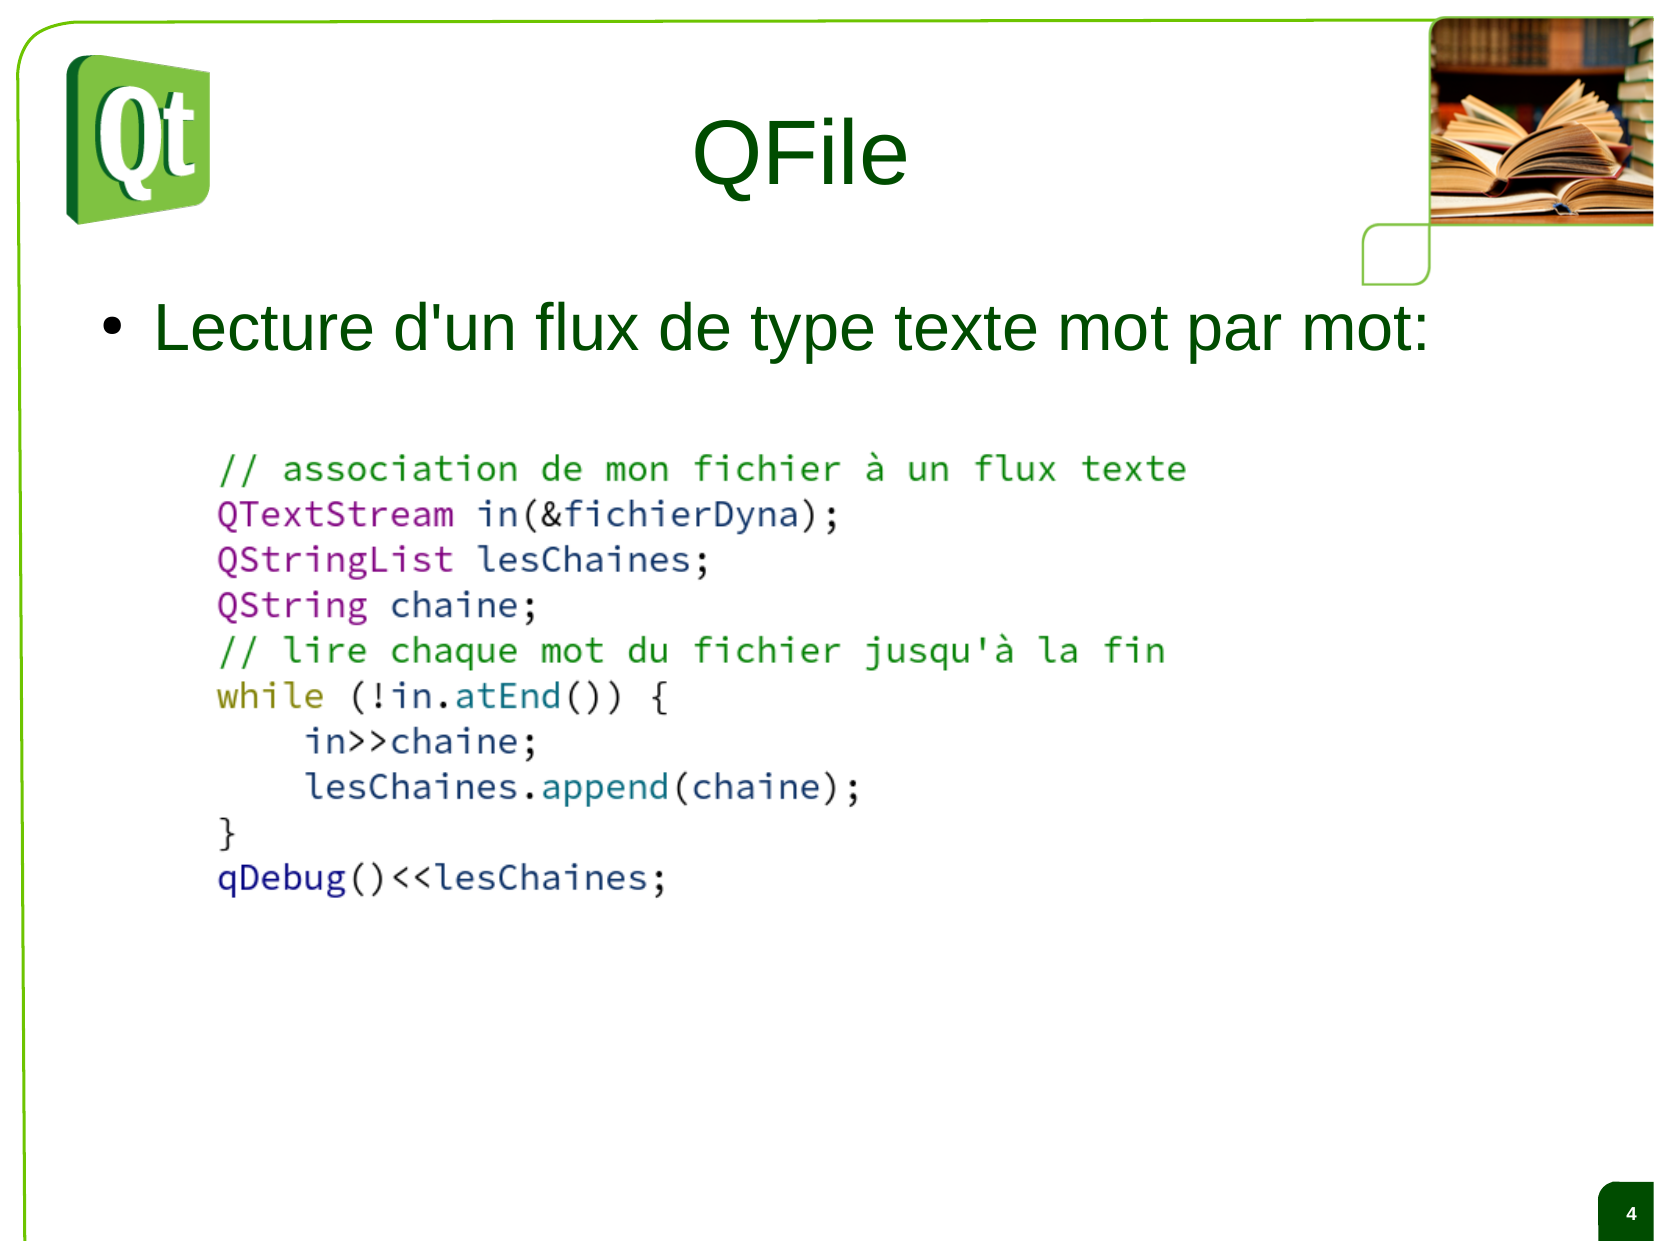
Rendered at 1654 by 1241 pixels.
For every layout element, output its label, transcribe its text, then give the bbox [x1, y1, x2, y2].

title QFile [263, 49, 1338, 257]
picture [187, 442, 1211, 912]
list Lecture d'un flux de type texte mot par mot: [82, 290, 1571, 1096]
picture [66, 55, 210, 225]
picture [1338, 5, 1654, 306]
